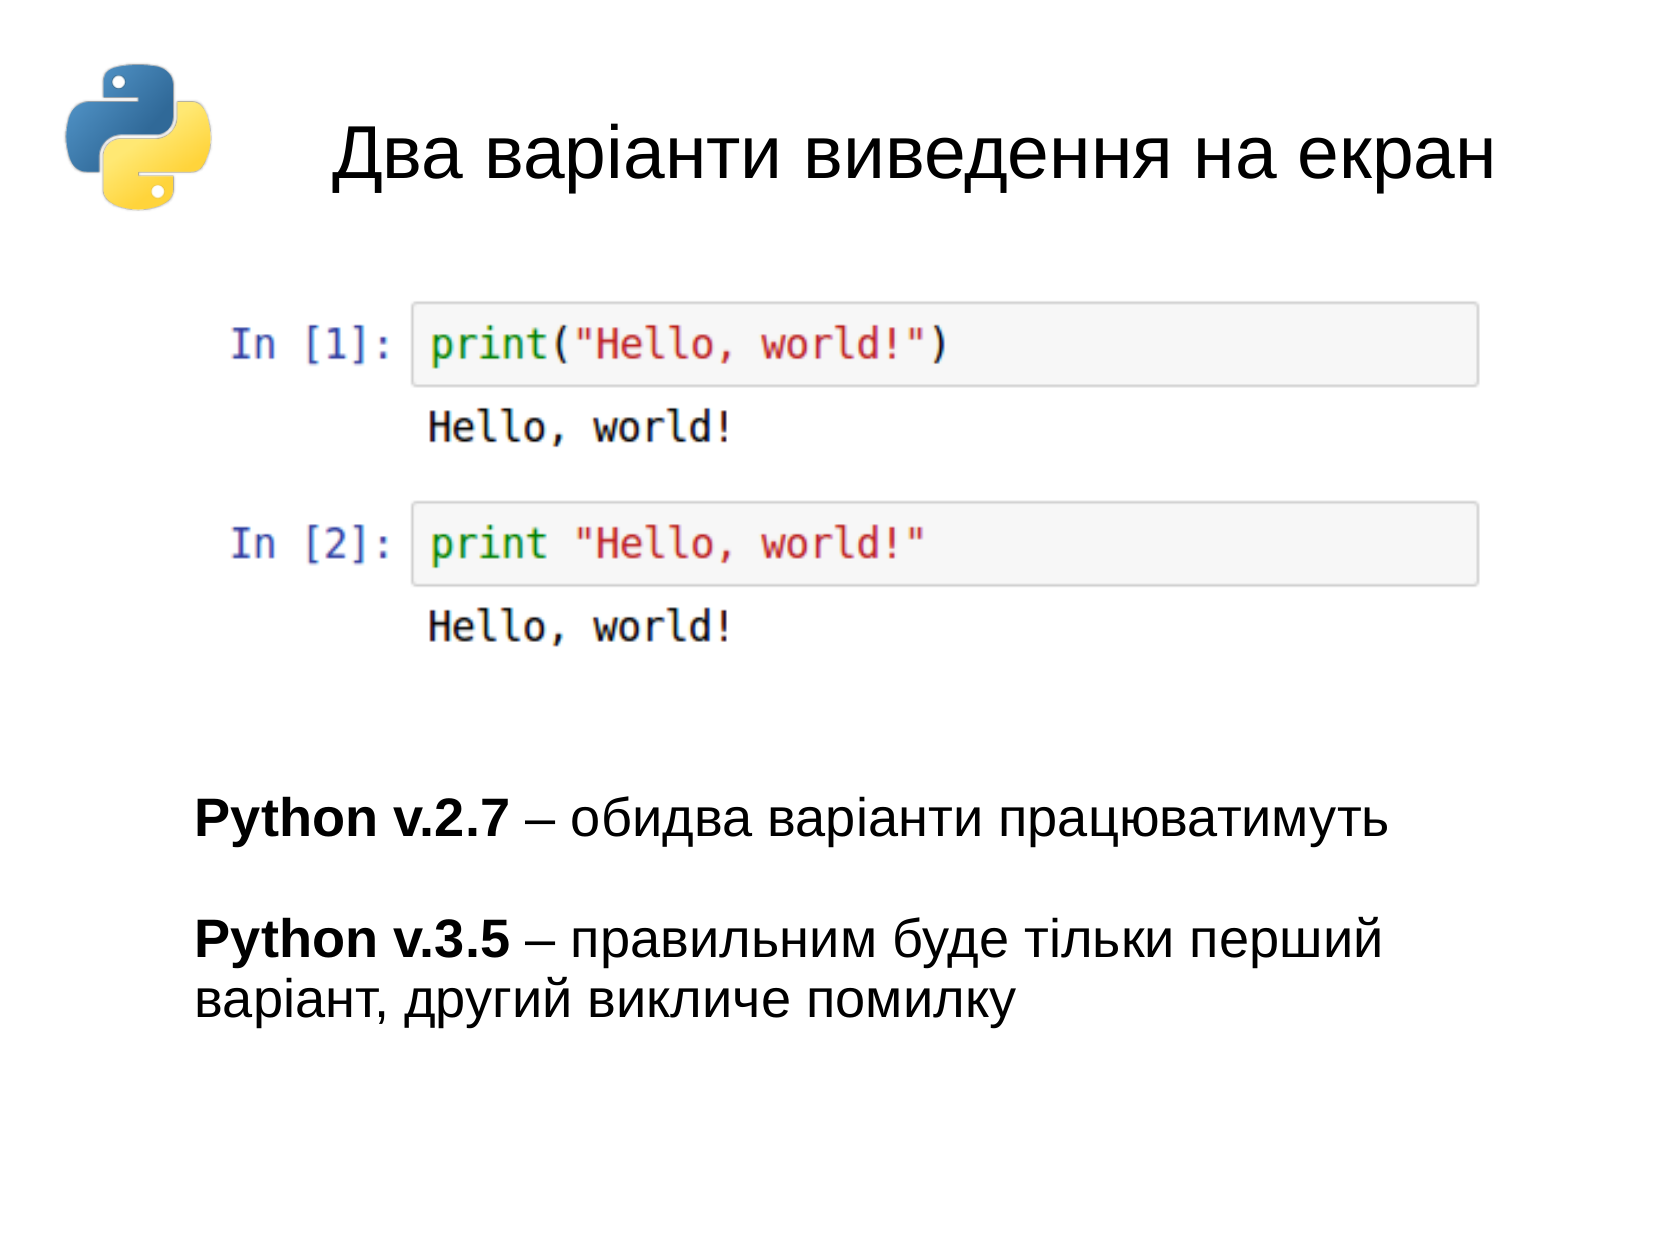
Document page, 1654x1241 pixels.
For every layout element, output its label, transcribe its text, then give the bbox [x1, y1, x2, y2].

title Два варіанти виведення на екран [270, 49, 1561, 257]
picture [33, 32, 244, 244]
picture [194, 269, 1513, 668]
text_box Python v.2.7 – обидва варіанти працюватимуть Python v.3.5 – правильним буде тільки перший варіант, другий викличе помилку [180, 780, 1561, 1081]
